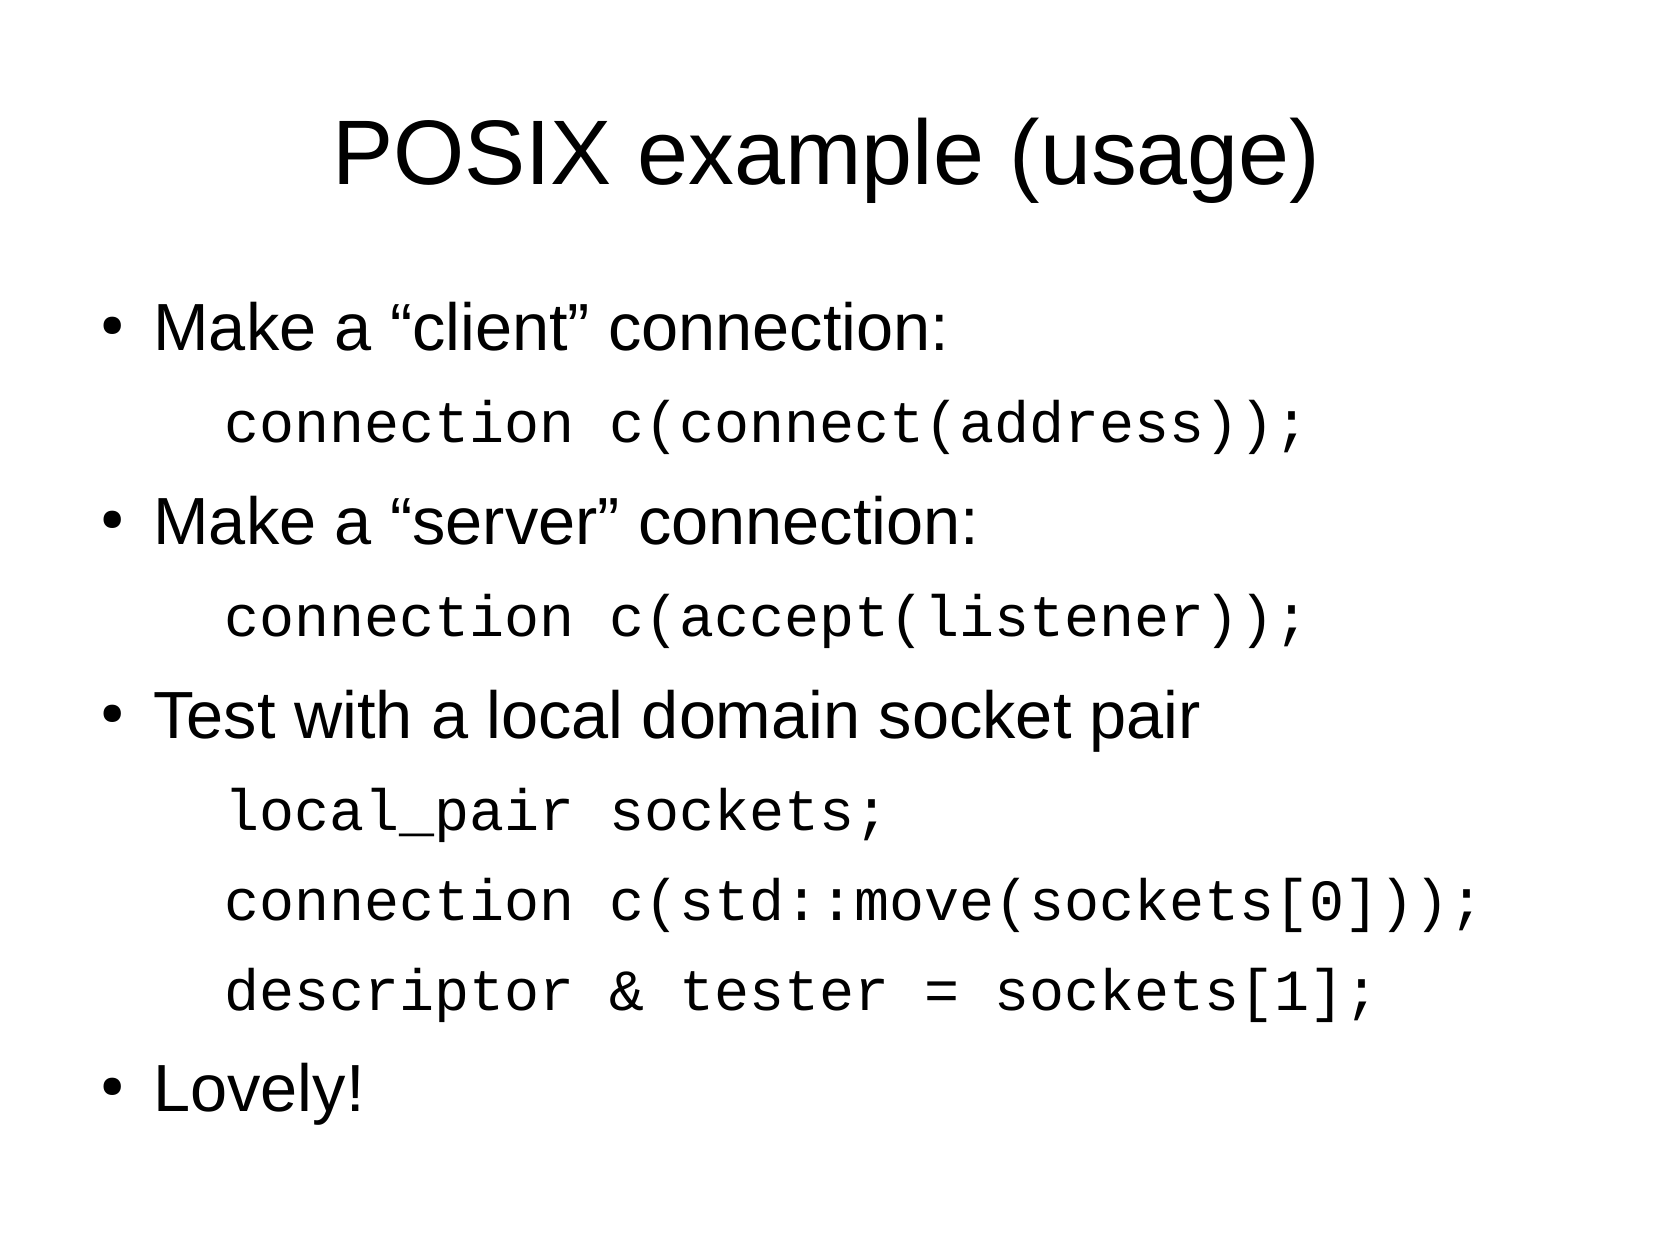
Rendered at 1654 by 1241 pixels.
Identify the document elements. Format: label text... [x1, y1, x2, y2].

list Make a “client” connection: connection c(connect(address)); Make a “server” connection: connection c(accept(listener)); Test with a local domain socket pair local_pair sockets; connection c(std::move(sockets[0])); descriptor & tester = sockets[1]; Lovely! [82, 290, 1571, 1109]
title POSIX example (usage) [82, 49, 1571, 257]
